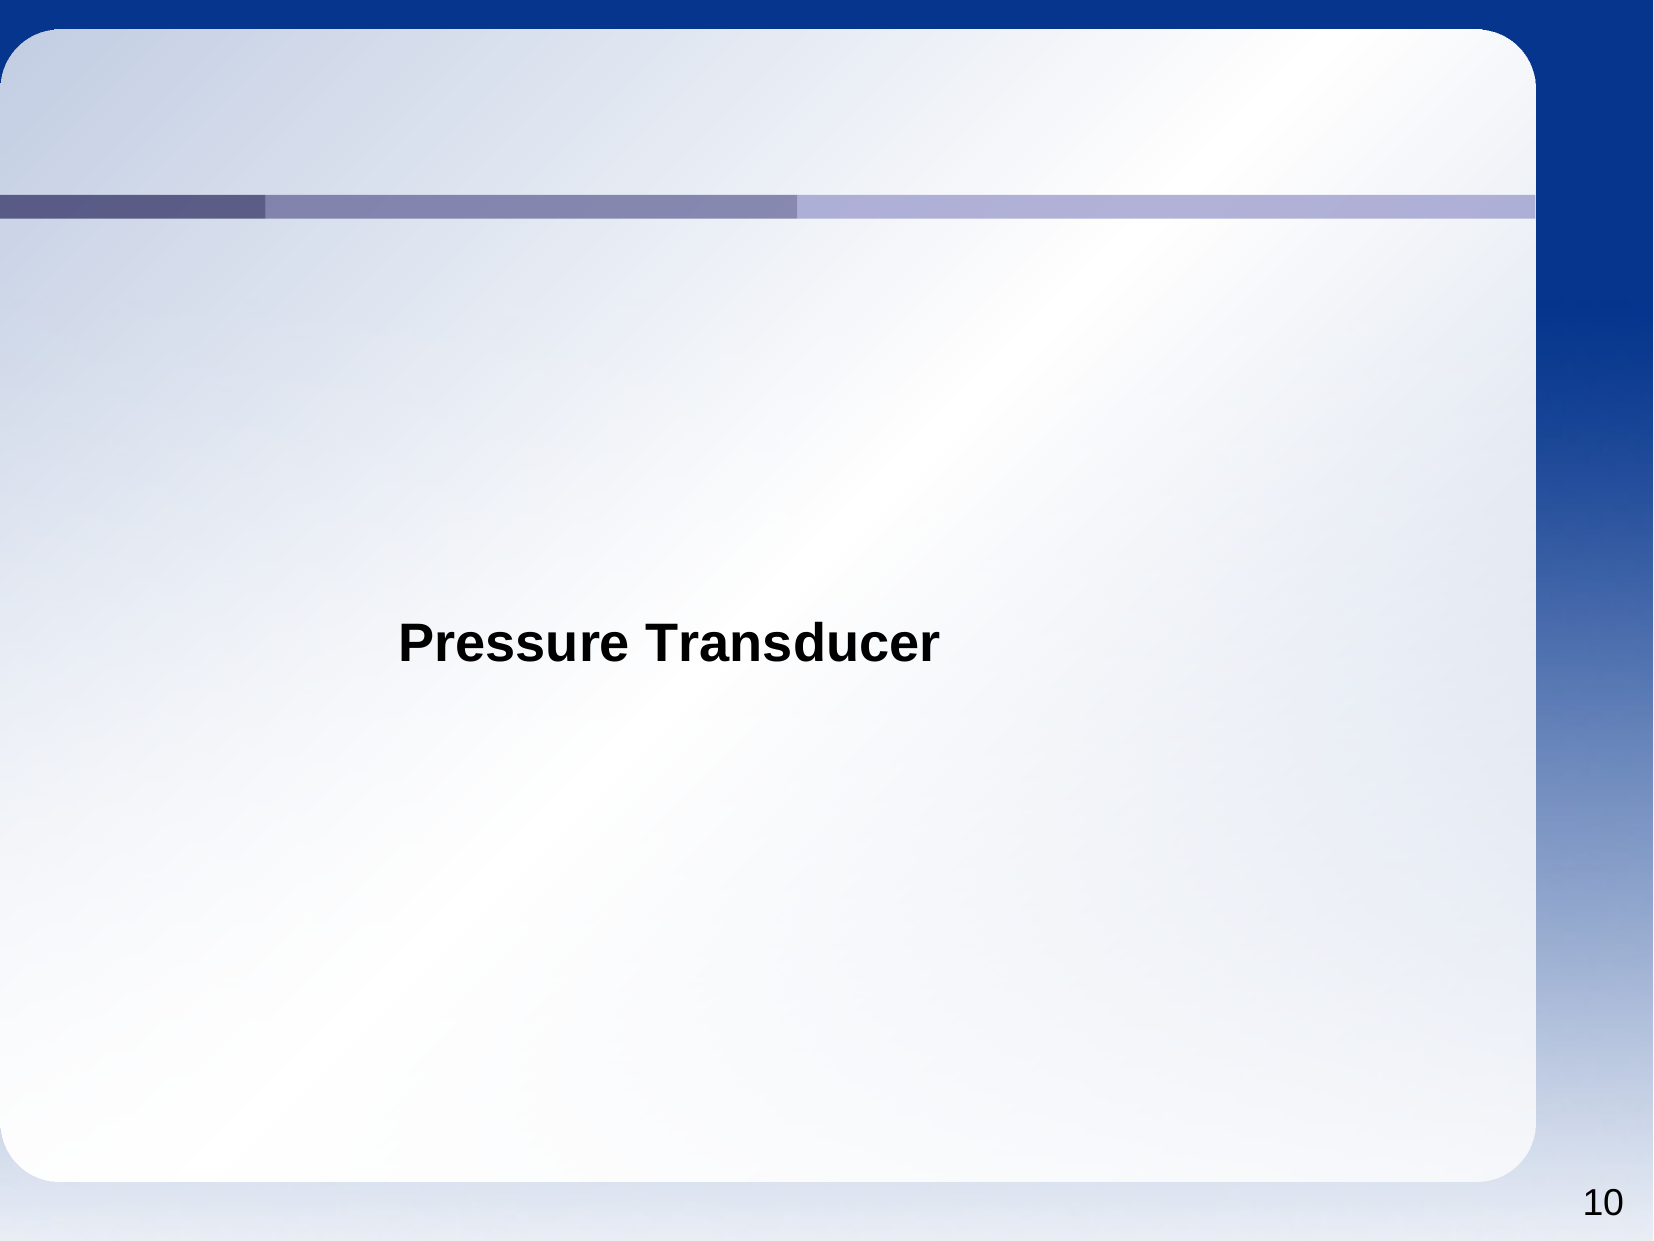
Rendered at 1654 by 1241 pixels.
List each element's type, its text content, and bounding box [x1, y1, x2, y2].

picture [0, 0, 1654, 1241]
title Pressure Transducer [398, 578, 1001, 707]
